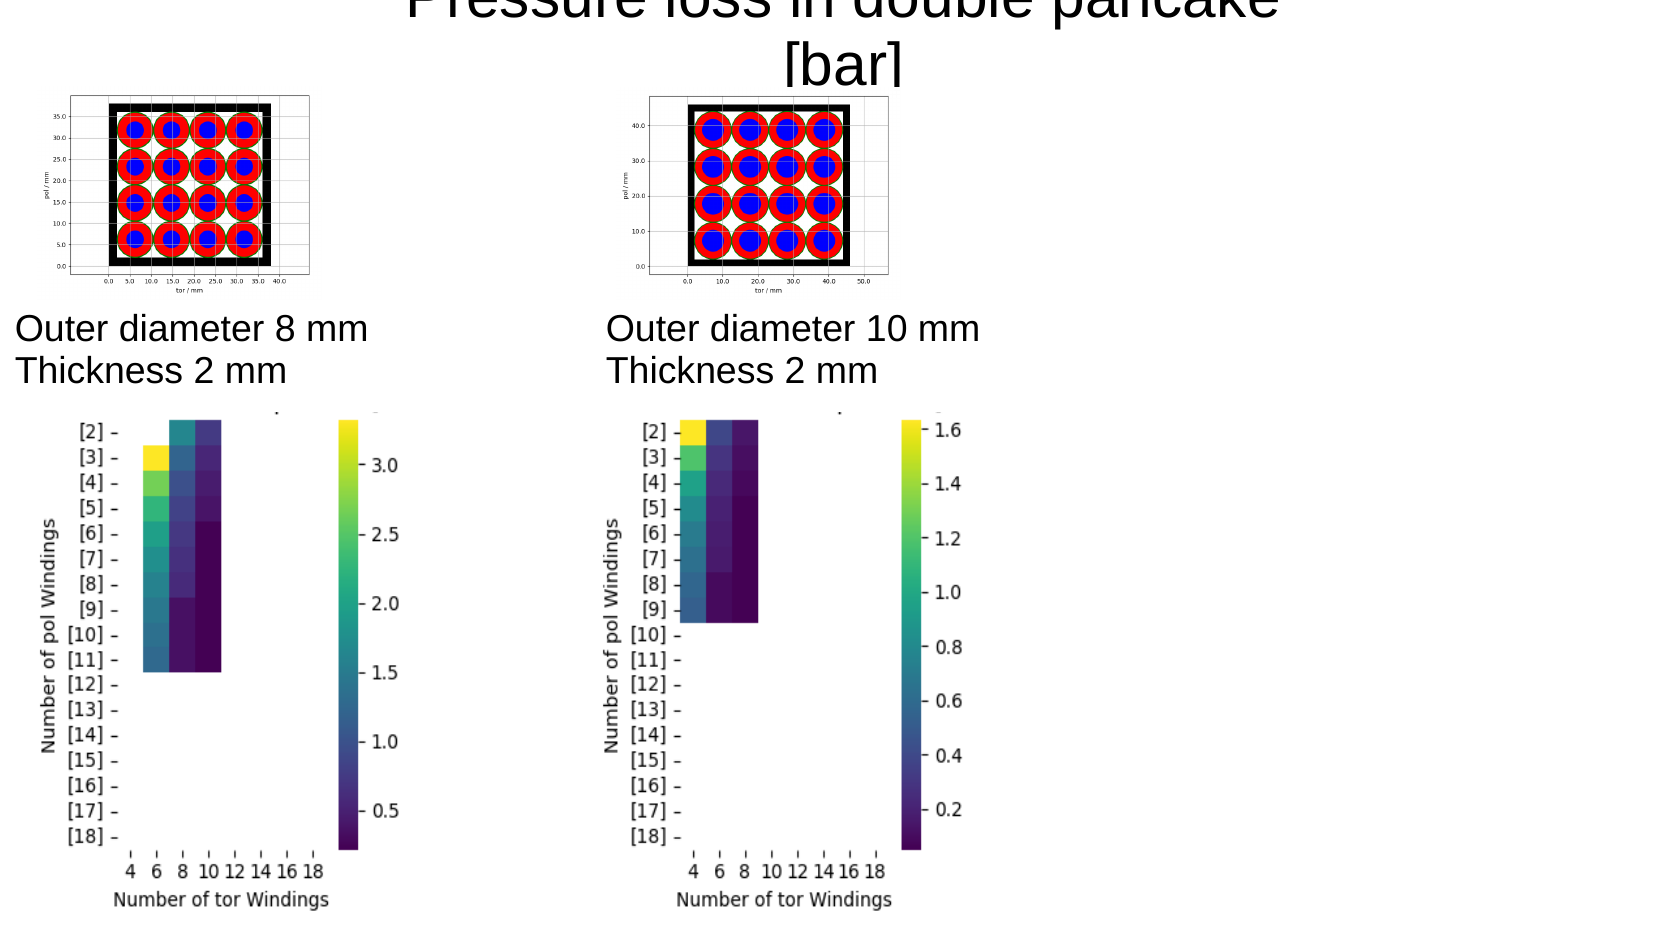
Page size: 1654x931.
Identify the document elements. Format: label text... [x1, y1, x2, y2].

picture [36, 412, 413, 926]
text_box Outer diameter 8 mm Thickness 2 mm [0, 300, 451, 399]
text_box Outer diameter 10 mm Thickness 2 mm [591, 300, 1051, 441]
title Pressure loss in double pancake [bar] [337, 0, 1351, 87]
picture [37, 86, 322, 301]
picture [598, 412, 976, 926]
picture [616, 87, 901, 301]
